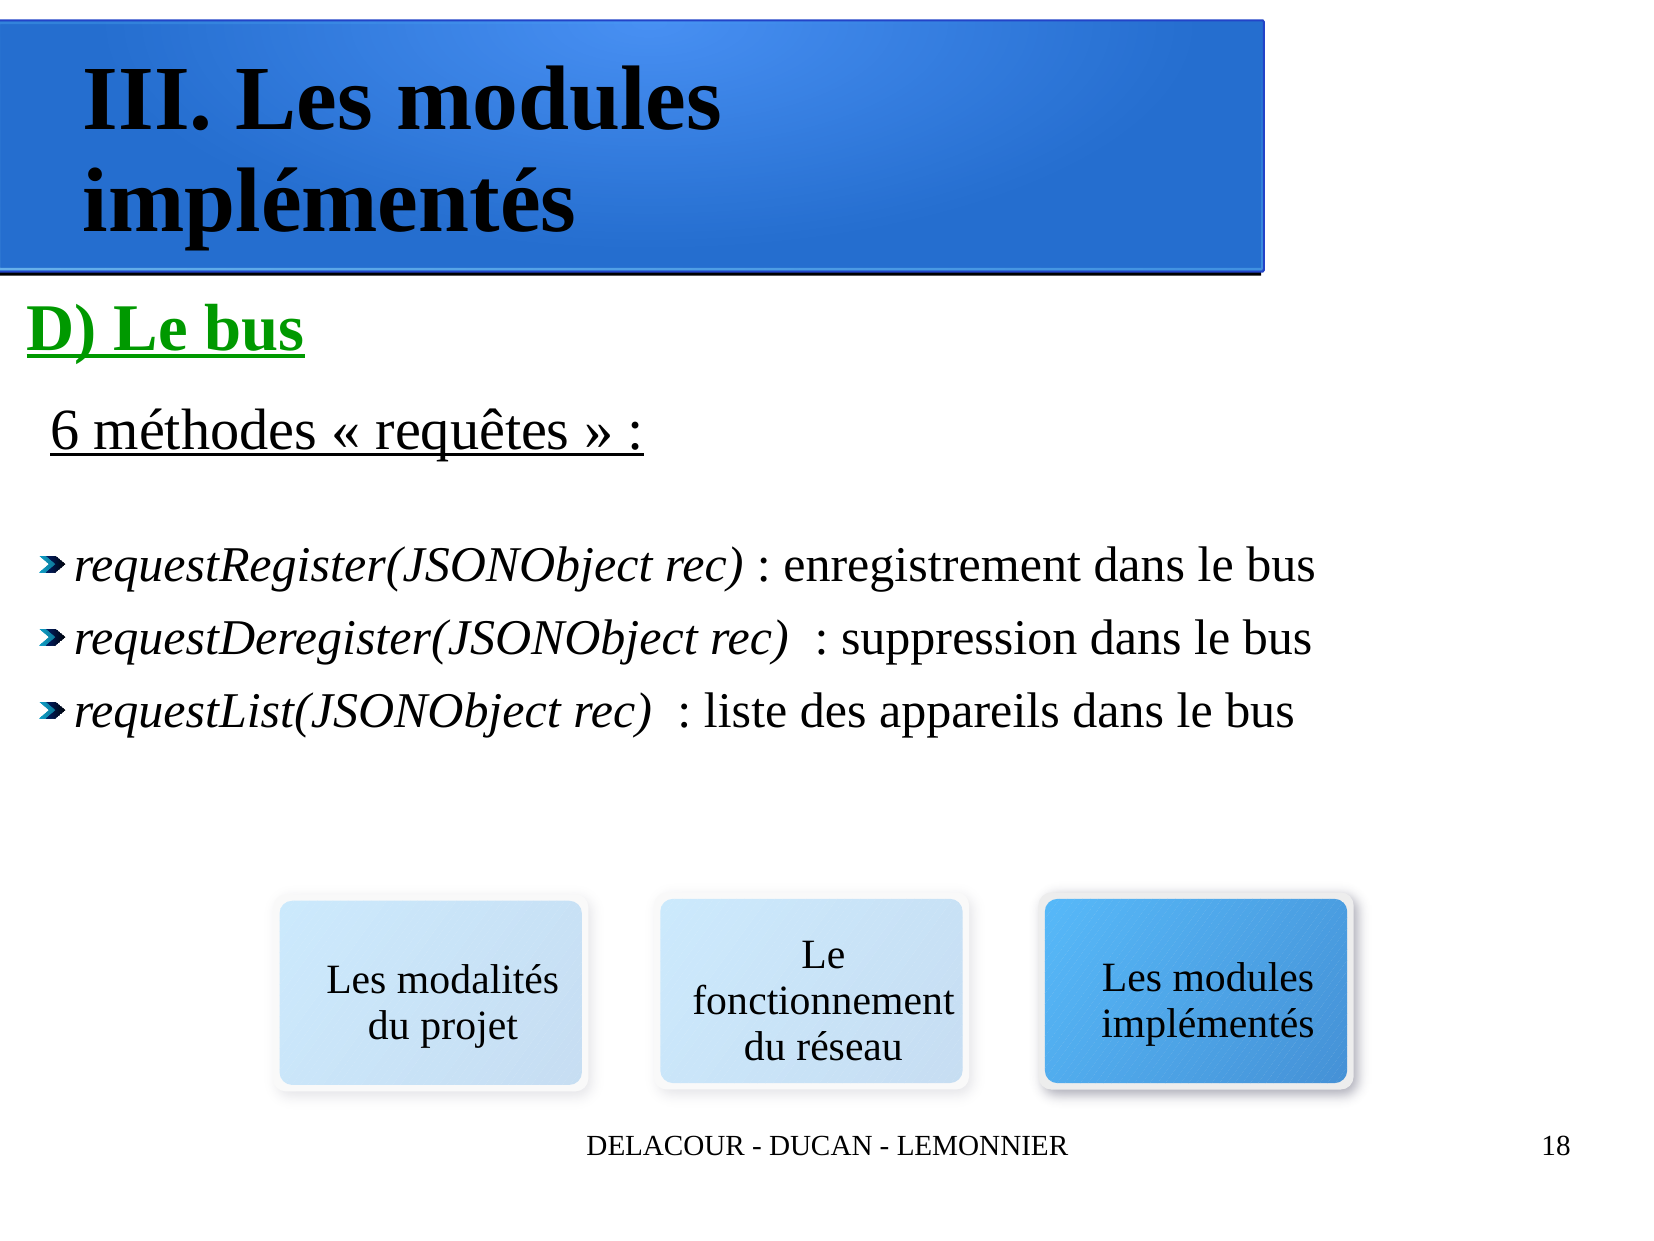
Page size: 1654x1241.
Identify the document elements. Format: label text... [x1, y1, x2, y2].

text_box 6 méthodes « requêtes » : [35, 389, 660, 497]
picture [1027, 878, 1389, 1123]
text_box D) Le bus [11, 283, 825, 378]
text_box requestRegister(JSONObject rec) : enregistrement dans le bus requestDeregister(JSONObject rec) : suppression dans le bus requestList(JSONObject rec) : liste des appareils dans le bus [23, 529, 1394, 756]
picture [262, 880, 624, 1124]
title III. Les modules implémentés [82, 47, 1235, 252]
picture [643, 878, 1004, 1123]
